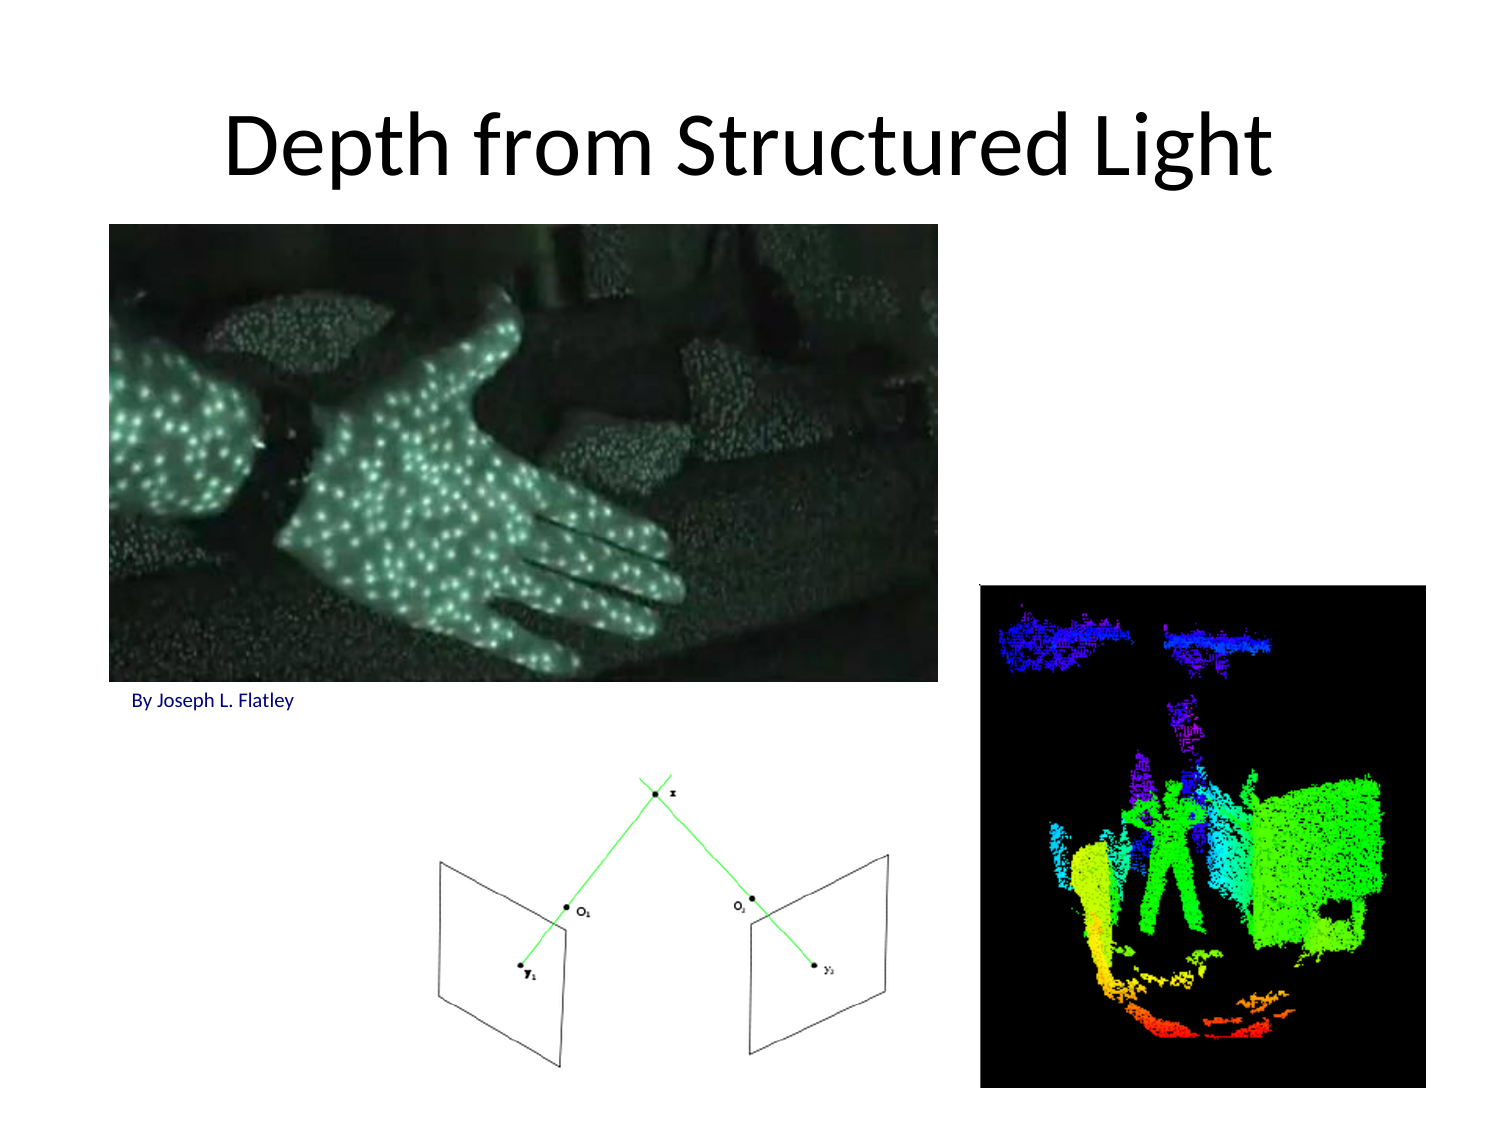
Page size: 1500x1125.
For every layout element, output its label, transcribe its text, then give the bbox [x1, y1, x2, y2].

picture [979, 584, 1426, 1088]
picture [411, 749, 901, 1077]
text_box By Joseph L. Flatley [112, 675, 563, 724]
picture [109, 224, 938, 682]
title Depth from Structured Light [75, 20, 1426, 257]
